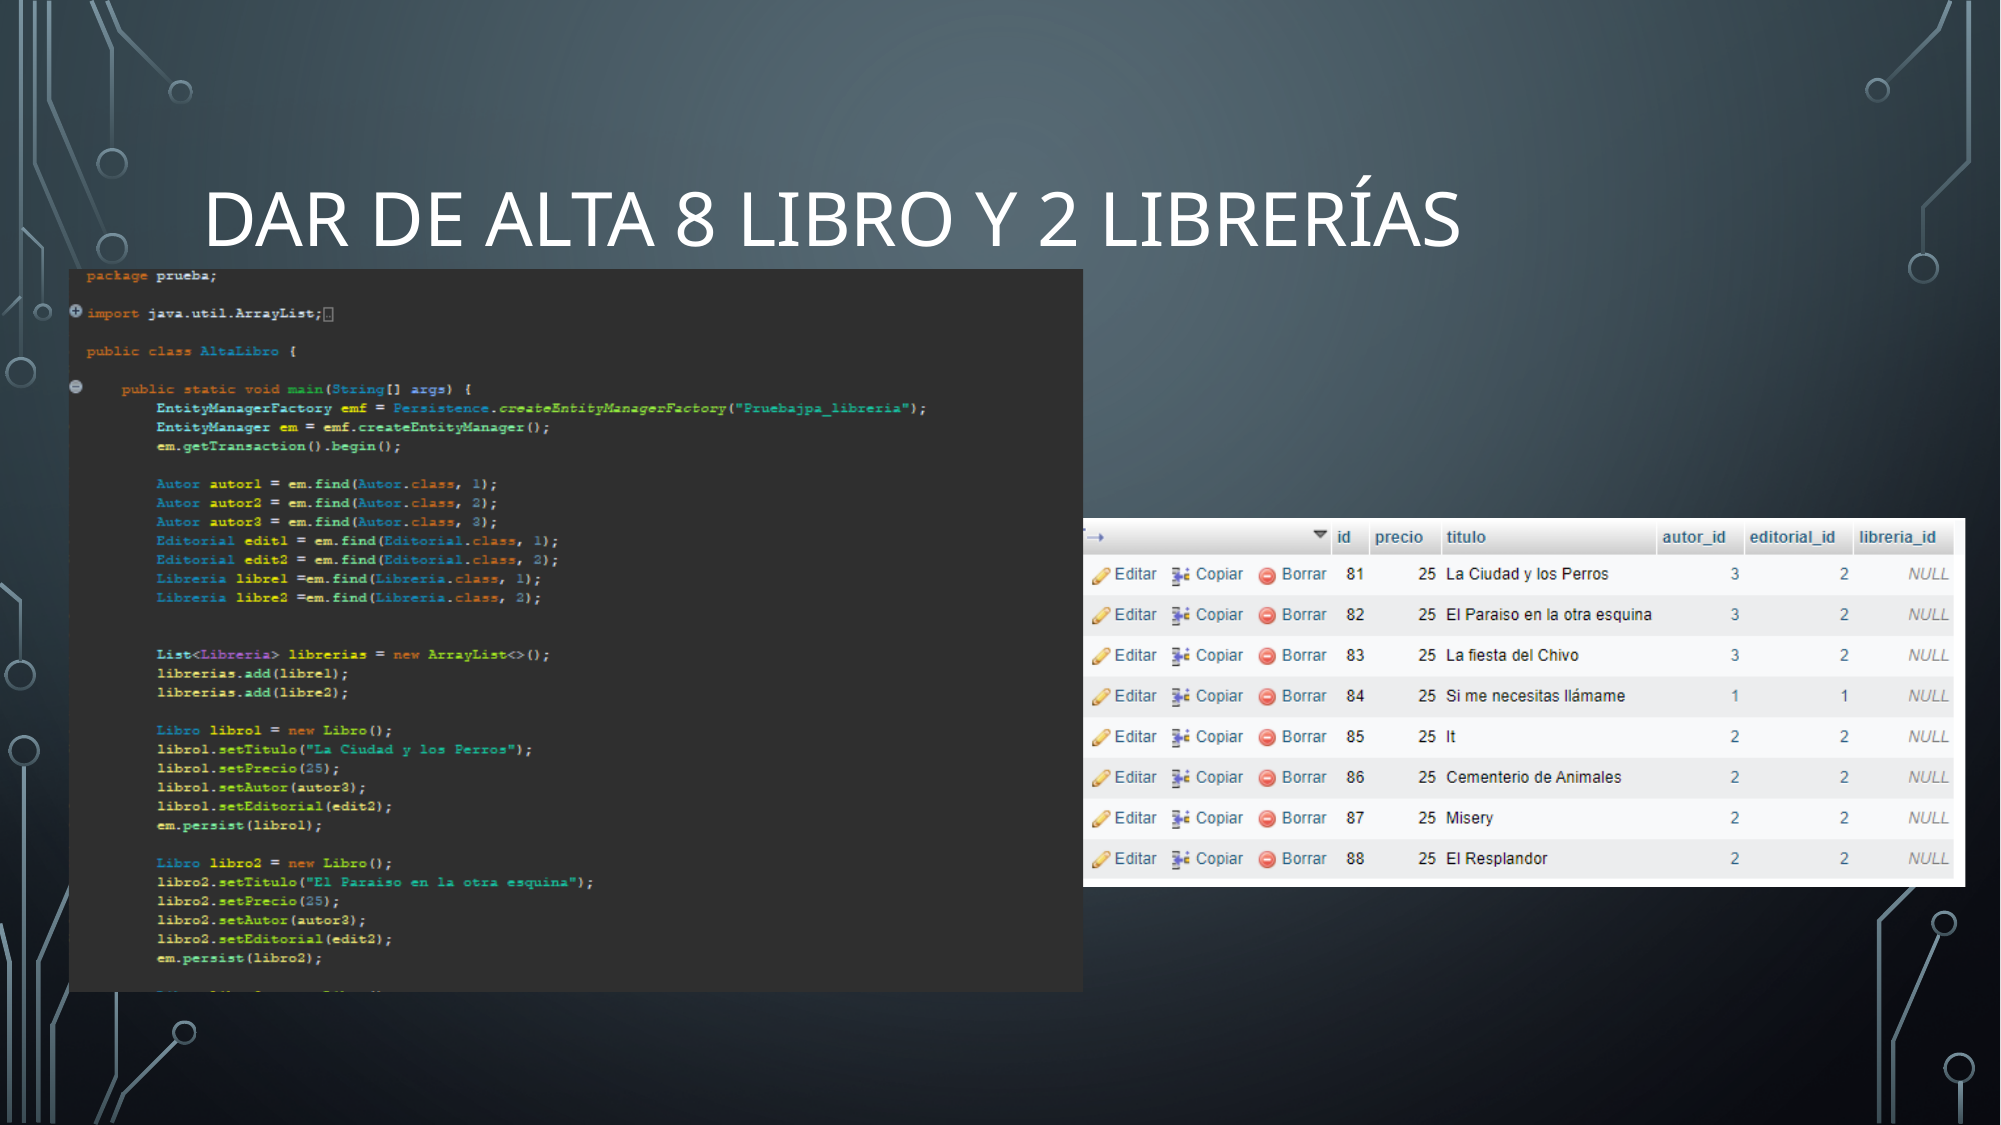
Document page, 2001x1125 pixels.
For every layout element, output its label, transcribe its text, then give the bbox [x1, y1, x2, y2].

title Dar de alta 8 libro y 2 librerías [187, 101, 1813, 344]
picture [68, 269, 1966, 992]
